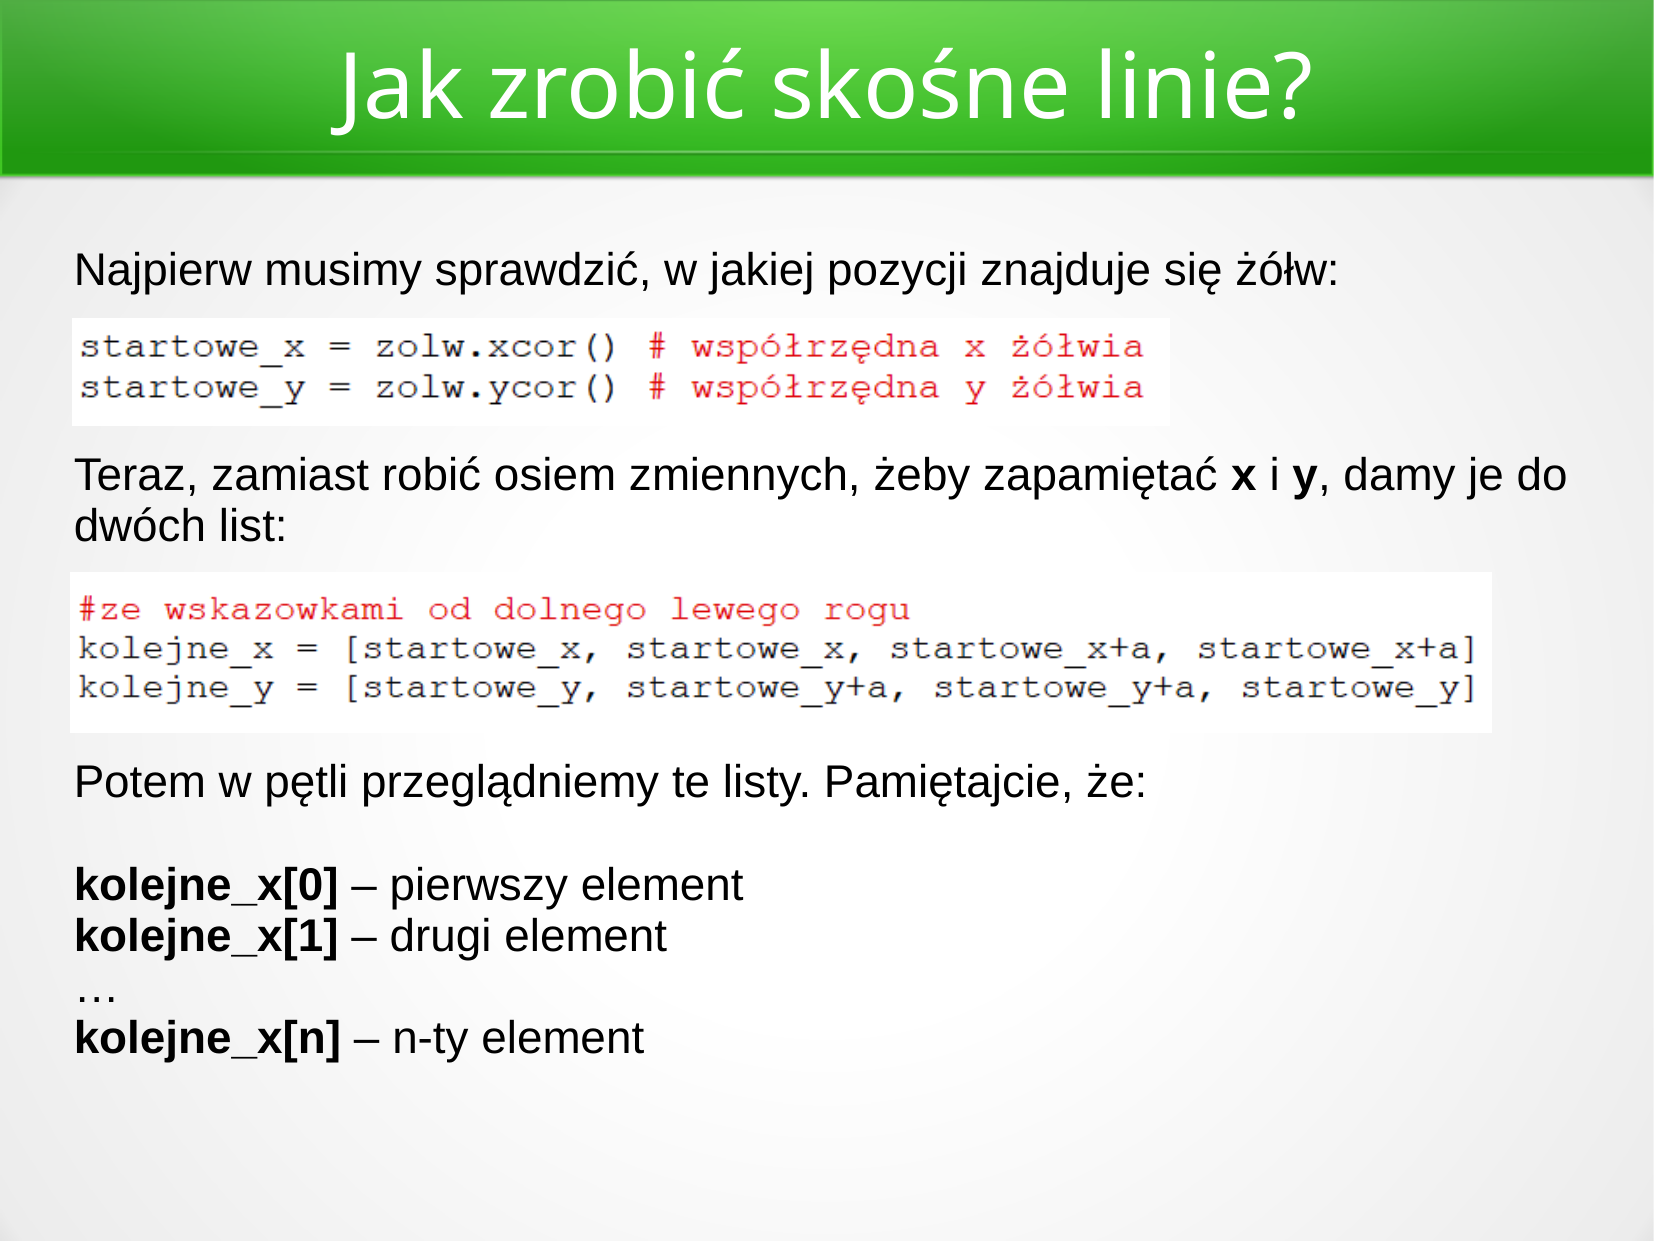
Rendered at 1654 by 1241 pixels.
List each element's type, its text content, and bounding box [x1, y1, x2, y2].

picture [72, 318, 1170, 426]
title Jak zrobić skośne linie? [82, 11, 1571, 154]
picture [70, 572, 1492, 733]
picture [0, 0, 1654, 1241]
text_box Najpierw musimy sprawdzić, w jakiej pozycji znajduje się żółw: Teraz, zamiast robić osiem zmiennych, żeby zapamiętać x i y, damy je do dwóch list: Potem w pętli przeglądniemy te listy. Pamiętajcie, że: kolejne_x[0] – pierwszy element kolejne_x[1] – drugi element … kolejne_x[n] – n-ty element [59, 236, 1595, 1241]
